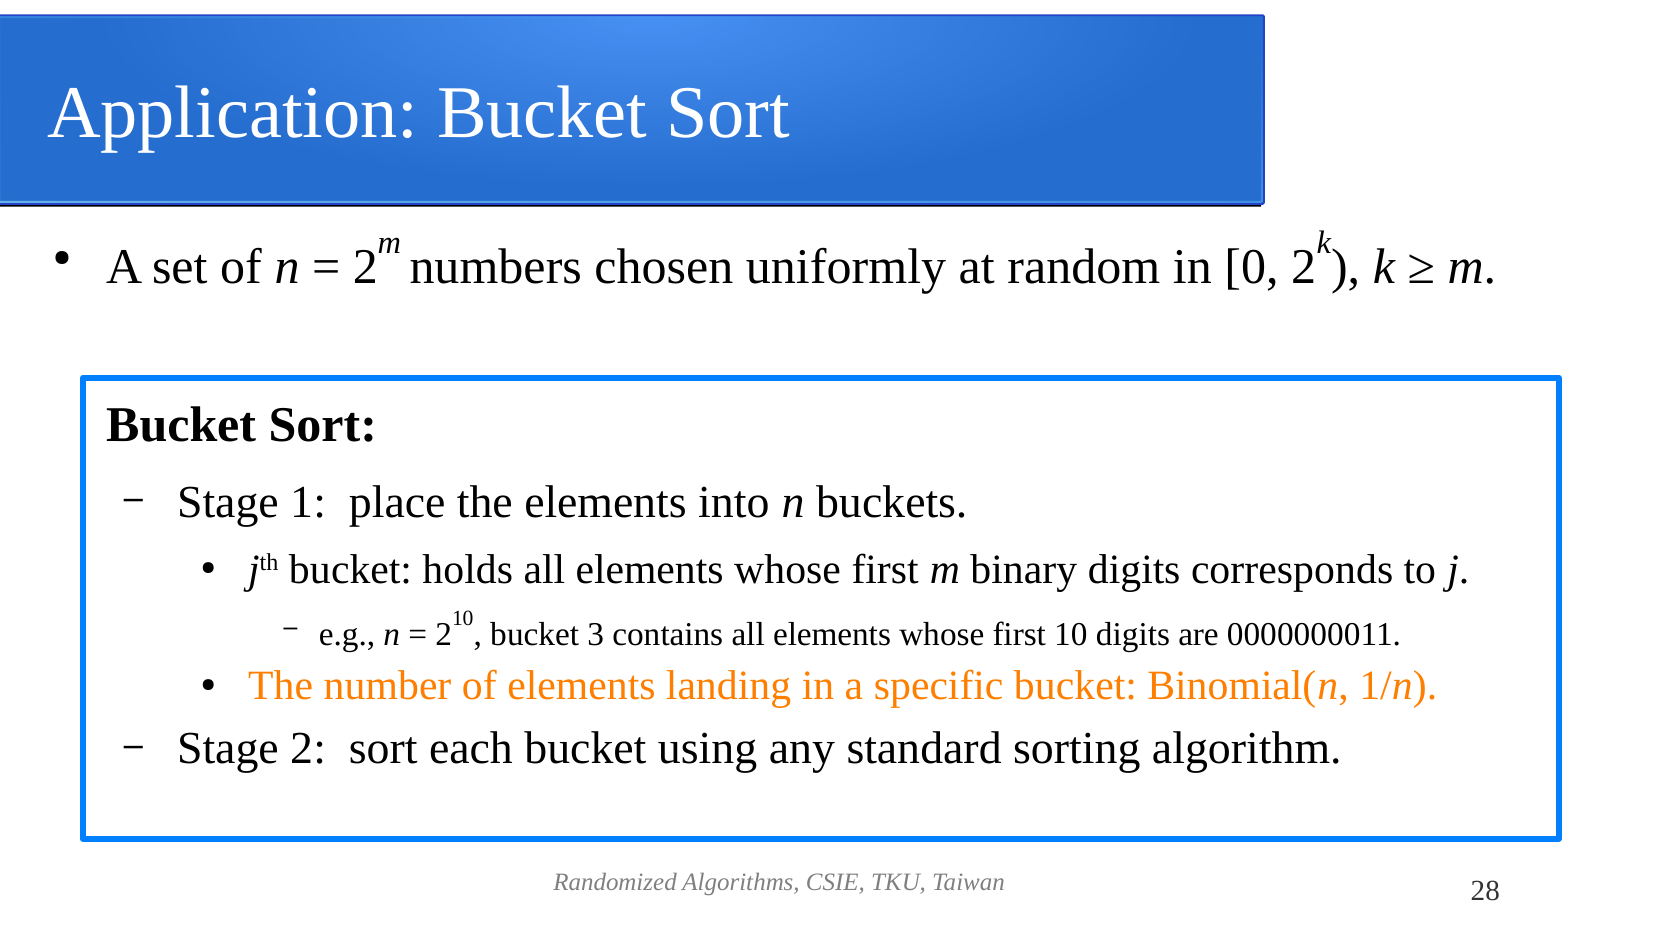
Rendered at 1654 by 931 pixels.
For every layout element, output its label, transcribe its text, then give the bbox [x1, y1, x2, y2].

list A set of n = 2m numbers chosen uniformly at random in [0, 2k), k ≥ m. Bucket Sort: Stage 1: place the elements into n buckets. jth bucket: holds all elements whose first m binary digits corresponds to j. e.g., n = 210, bucket 3 contains all elements whose first 10 digits are 0000000011. The number of elements landing in a specific bucket: Binomial(n, 1/n). Stage 2: sort each bucket using any standard sorting algorithm. [86, 381, 1548, 836]
list A set of n = 2m numbers chosen uniformly at random in [0, 2k), k ≥ m. Bucket Sort: Stage 1: place the elements into n buckets. jth bucket: holds all elements whose first m binary digits corresponds to j. e.g., n = 210, bucket 3 contains all elements whose first 10 digits are 0000000011. The number of elements landing in a specific bucket: Binomial(n, 1/n). Stage 2: sort each bucket using any standard sorting algorithm. [35, 224, 1548, 839]
title Application: Bucket Sort [47, 35, 1199, 189]
